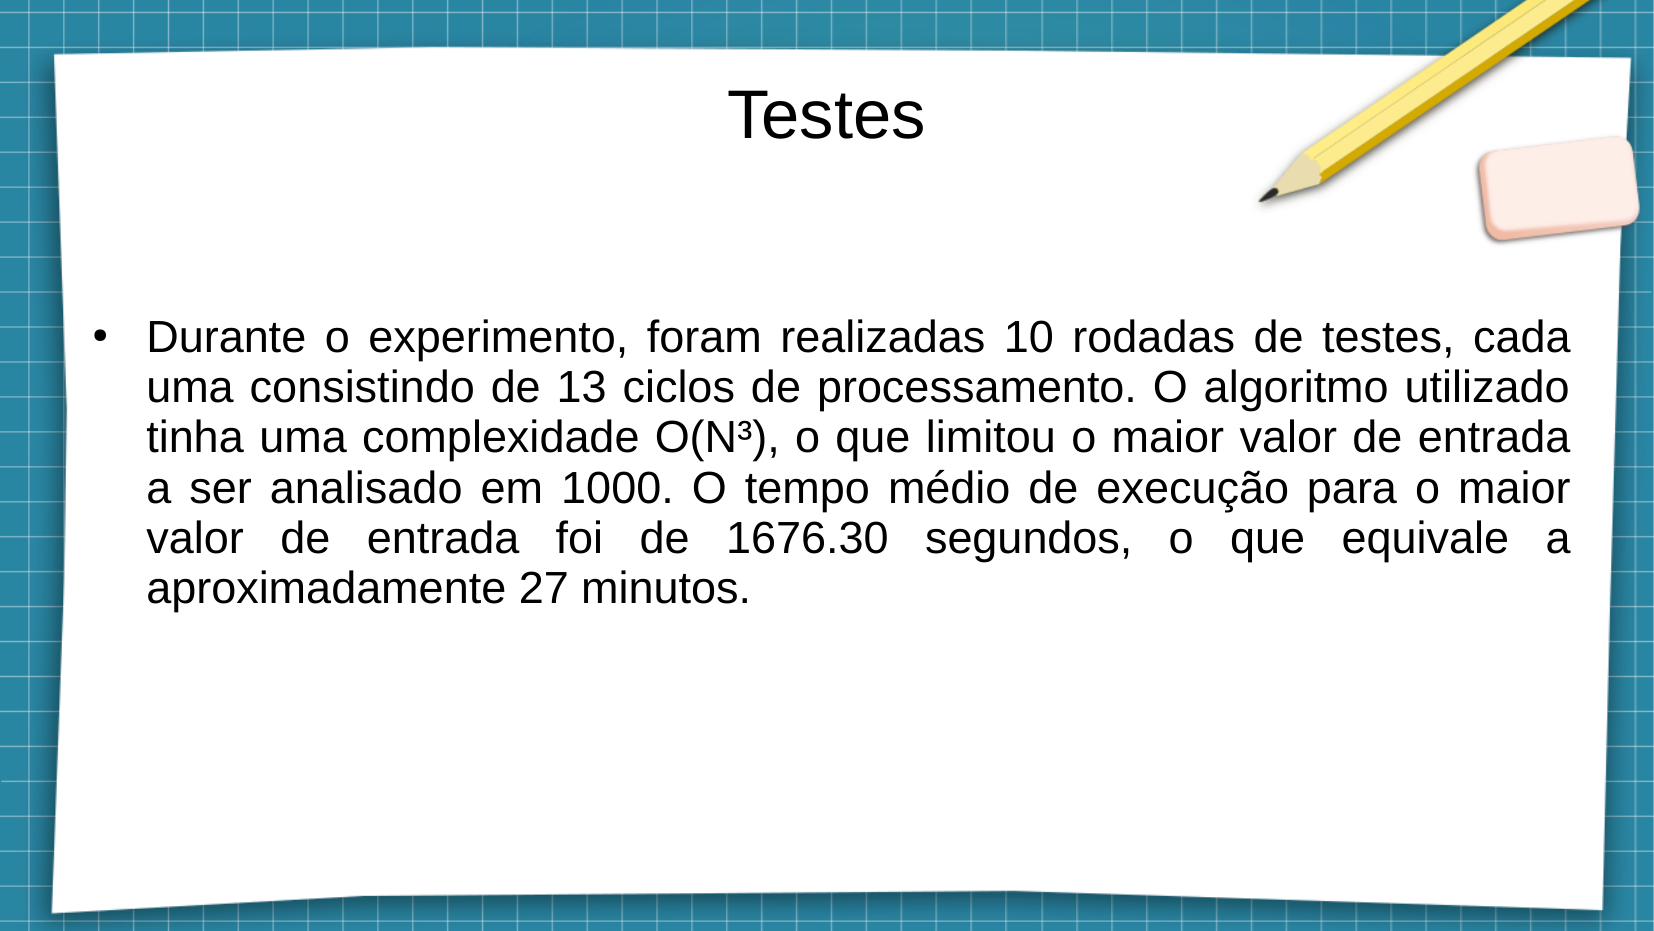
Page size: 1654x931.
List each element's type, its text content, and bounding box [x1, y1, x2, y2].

title Testes [82, 37, 1571, 193]
picture [0, 0, 1654, 931]
list Durante o experimento, foram realizadas 10 rodadas de testes, cada uma consistindo de 13 ciclos de processamento. O algoritmo utilizado tinha uma complexidade O(N³), o que limitou o maior valor de entrada a ser analisado em 1000. O tempo médio de execução para o maior valor de entrada foi de 1676.30 segundos, o que equivale a aproximadamente 27 minutos. [82, 311, 1571, 619]
